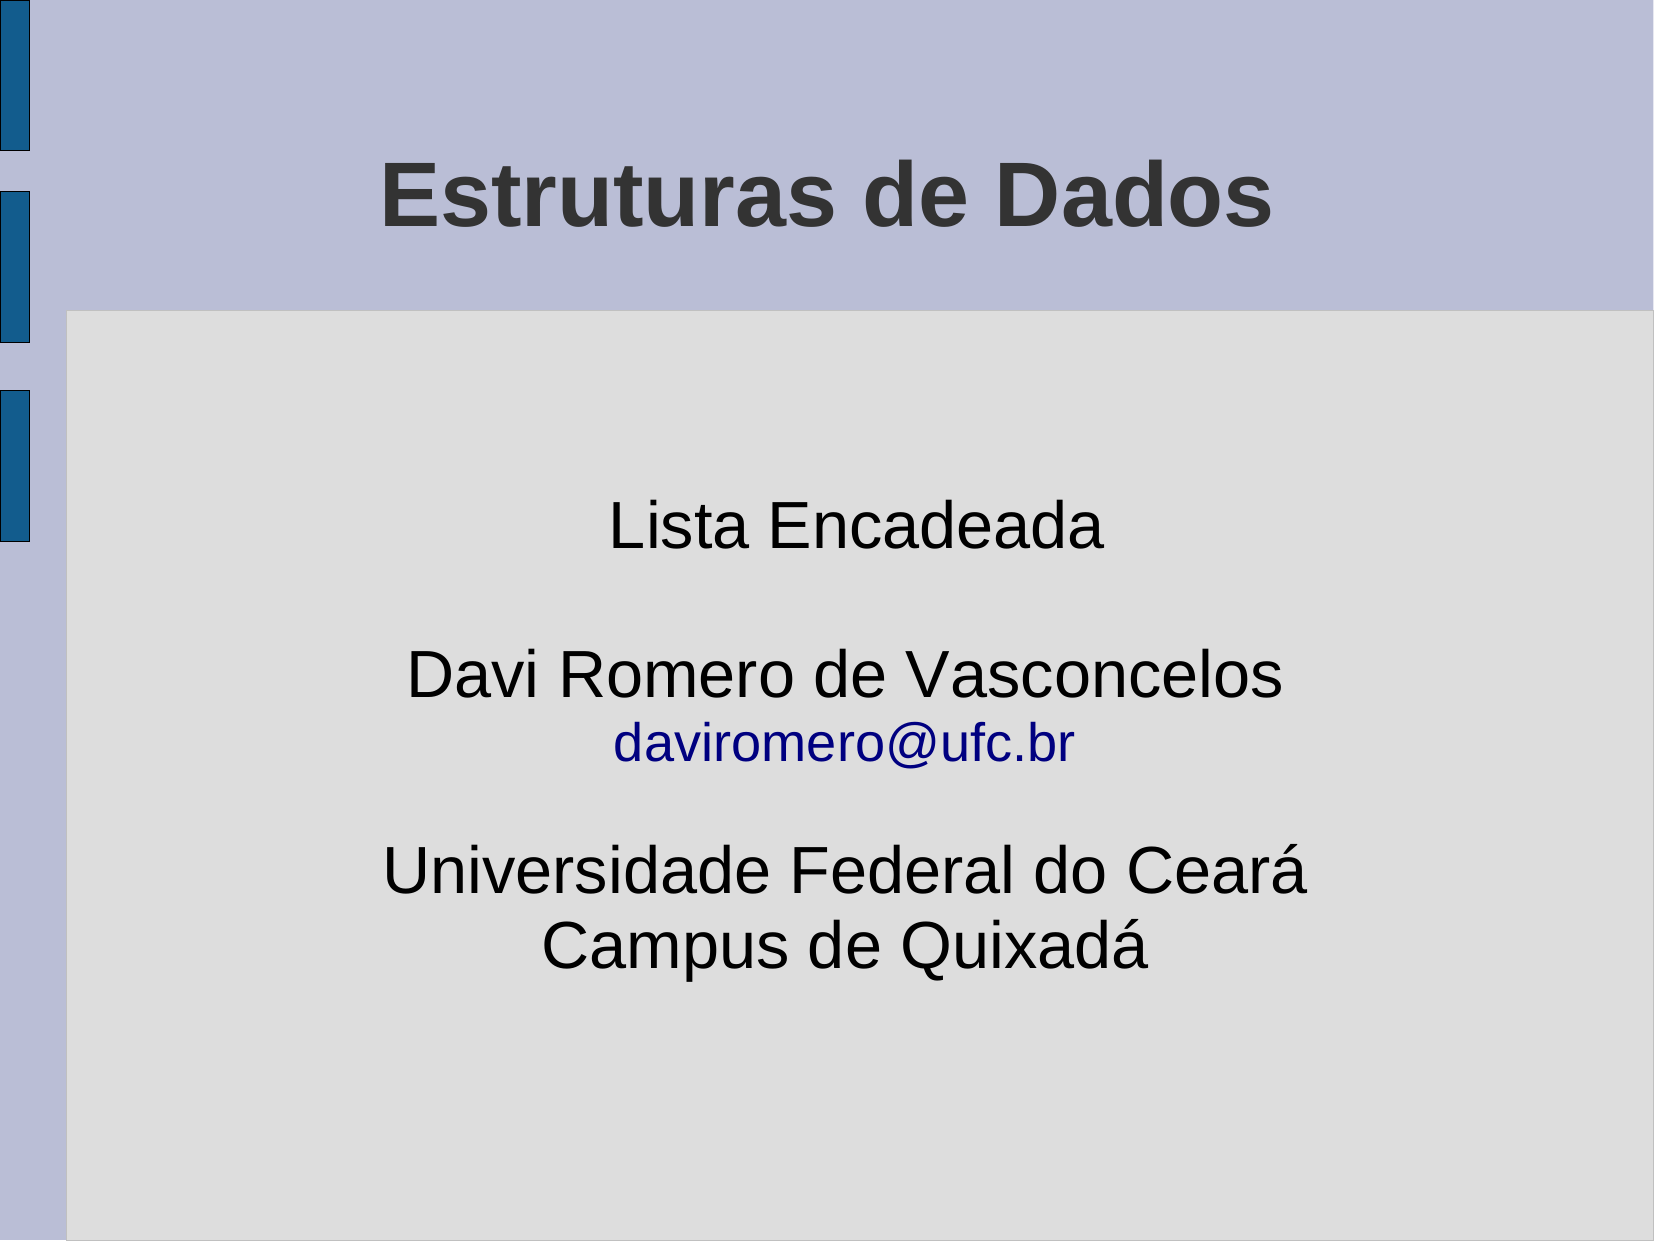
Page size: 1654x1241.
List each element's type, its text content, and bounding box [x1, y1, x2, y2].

title Estruturas de Dados [121, 91, 1534, 299]
subtitle Lista Encadeada Davi Romero de Vasconcelos daviromero@ufc.br Universidade Federal do Ceará Campus de Quixadá [121, 344, 1534, 1127]
